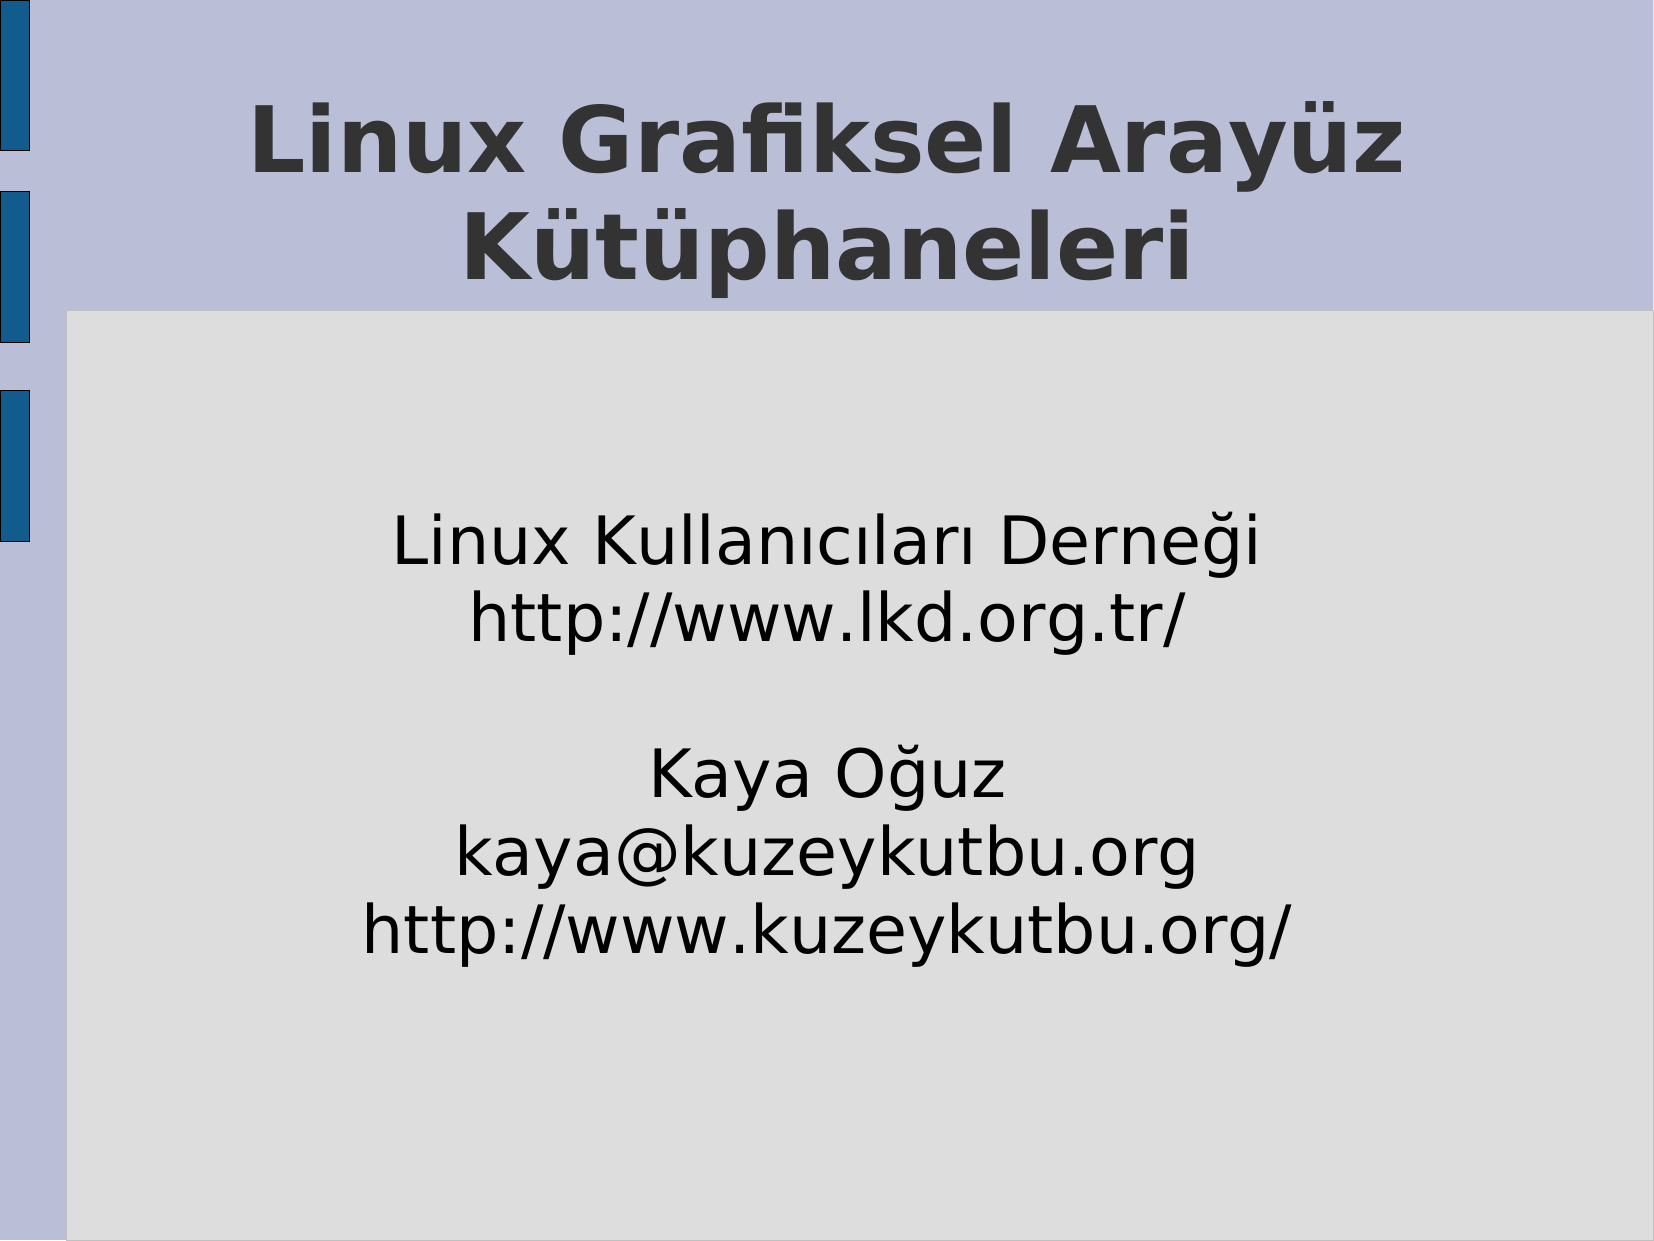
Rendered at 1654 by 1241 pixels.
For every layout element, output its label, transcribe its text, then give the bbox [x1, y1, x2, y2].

title Linux Grafiksel Arayüz Kütüphaneleri [121, 87, 1534, 302]
subtitle Linux Kullanıcıları Derneği http://www.lkd.org.tr/ Kaya Oğuz kaya@kuzeykutbu.org http://www.kuzeykutbu.org/ [121, 344, 1534, 1127]
